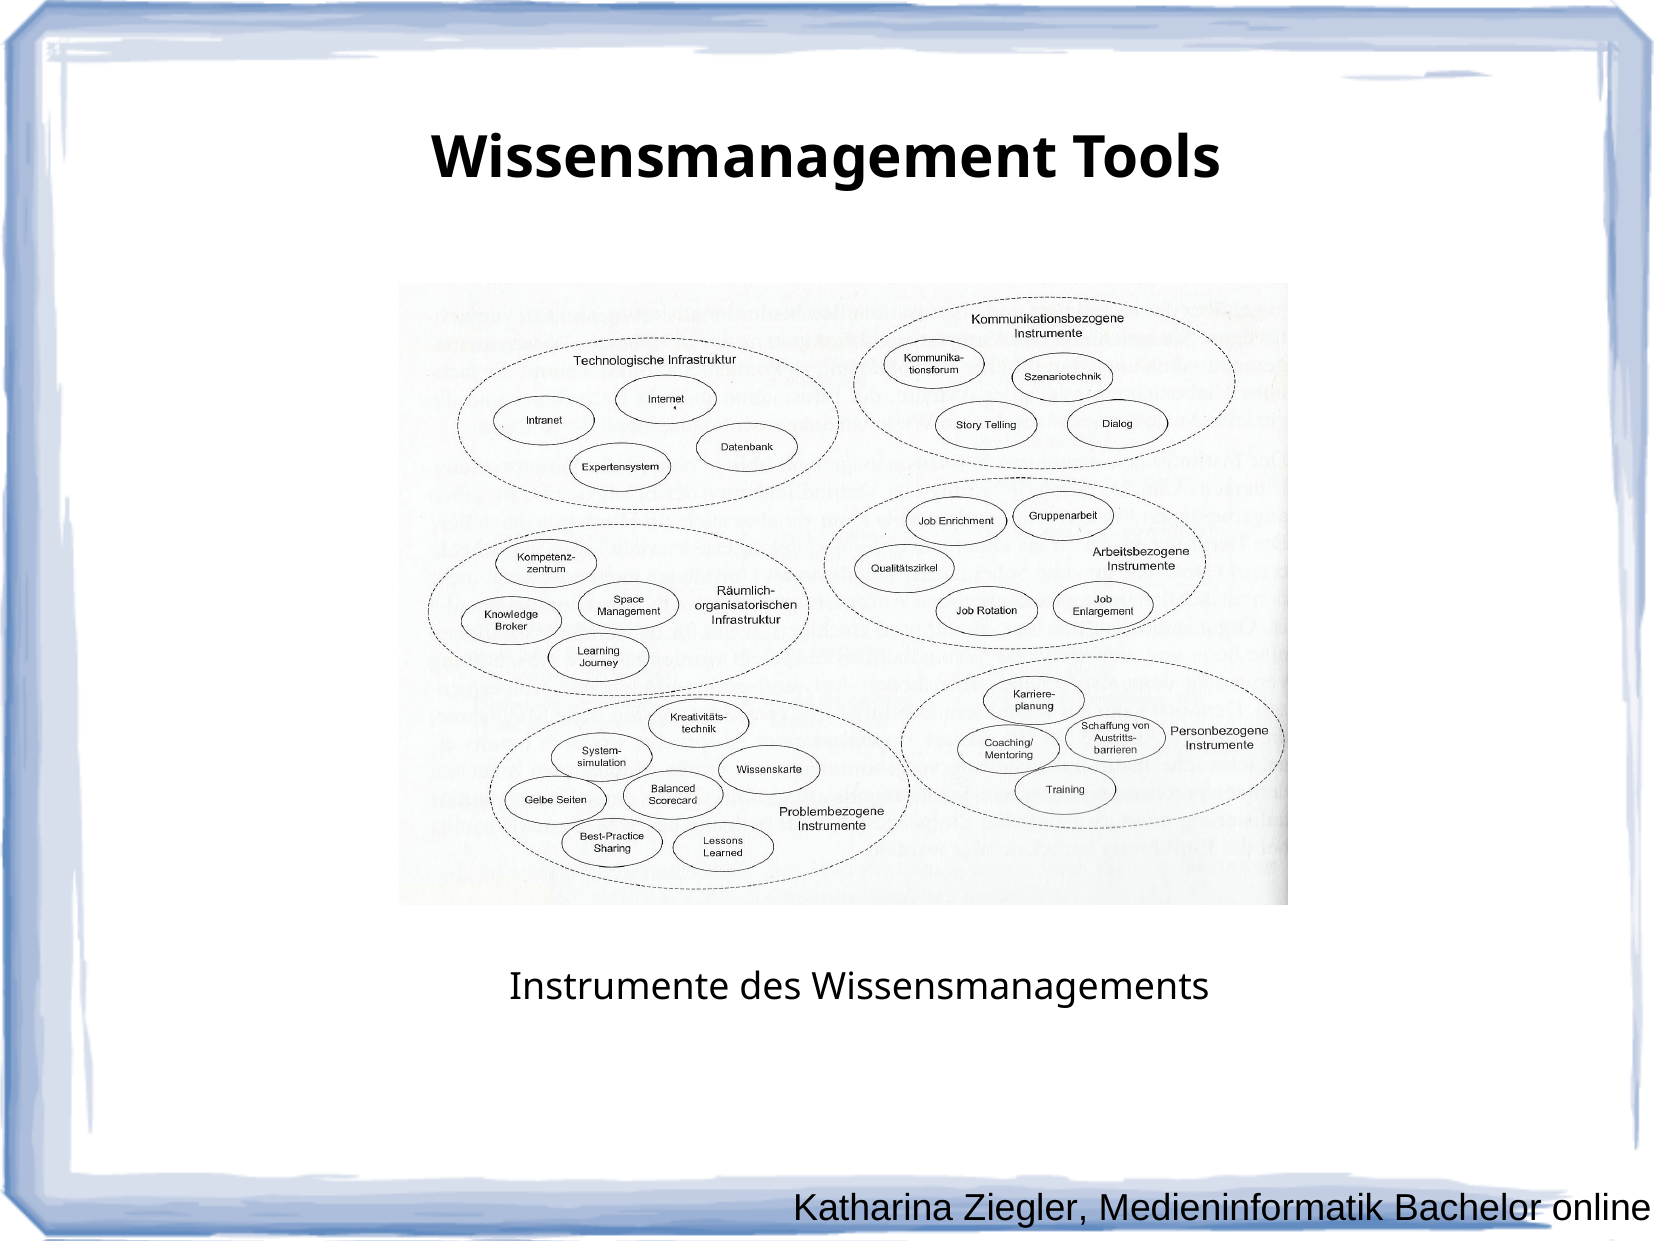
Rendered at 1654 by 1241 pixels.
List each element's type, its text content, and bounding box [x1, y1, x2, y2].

title Wissensmanagement Tools [82, 49, 1571, 257]
text_box Instrumente des Wissensmanagements [494, 959, 1170, 1016]
picture [0, 0, 1654, 1241]
text_box Katharina Ziegler, Medieninformatik Bachelor online [749, 1176, 1654, 1241]
